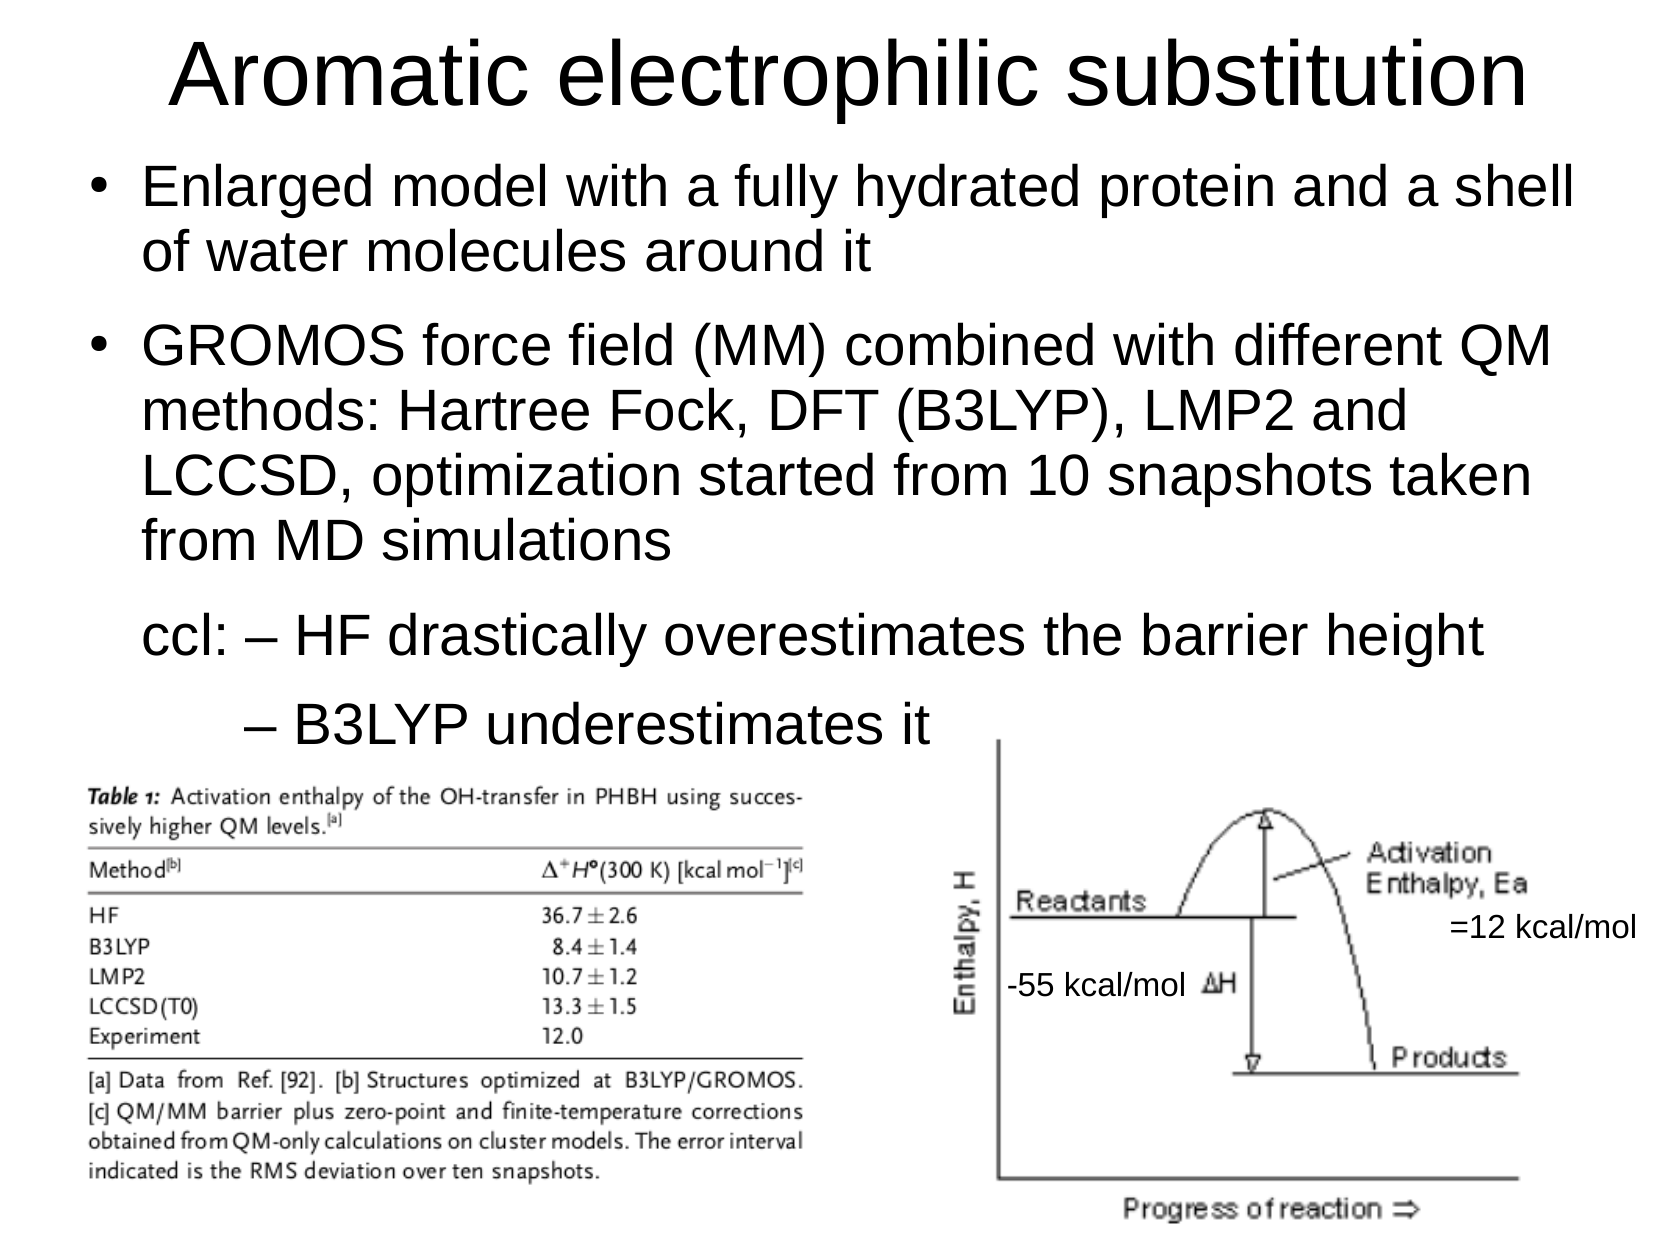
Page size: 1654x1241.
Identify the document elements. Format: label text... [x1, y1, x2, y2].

picture [933, 1075, 1619, 1241]
list Enlarged model with a fully hydrated protein and a shell of water molecules around it GROMOS force field (MM) combined with different QM methods: Hartree Fock, DFT (B3LYP), LMP2 and LCCSD, optimization started from 10 snapshots taken from MD simulations ccl: – HF drastically overestimates the barrier height – B3LYP underestimates it [70, 153, 1619, 1075]
title Aromatic electrophilic substitution [106, 0, 1595, 153]
picture [79, 1075, 815, 1199]
title =12 kcal/mol [1619, 855, 1654, 959]
